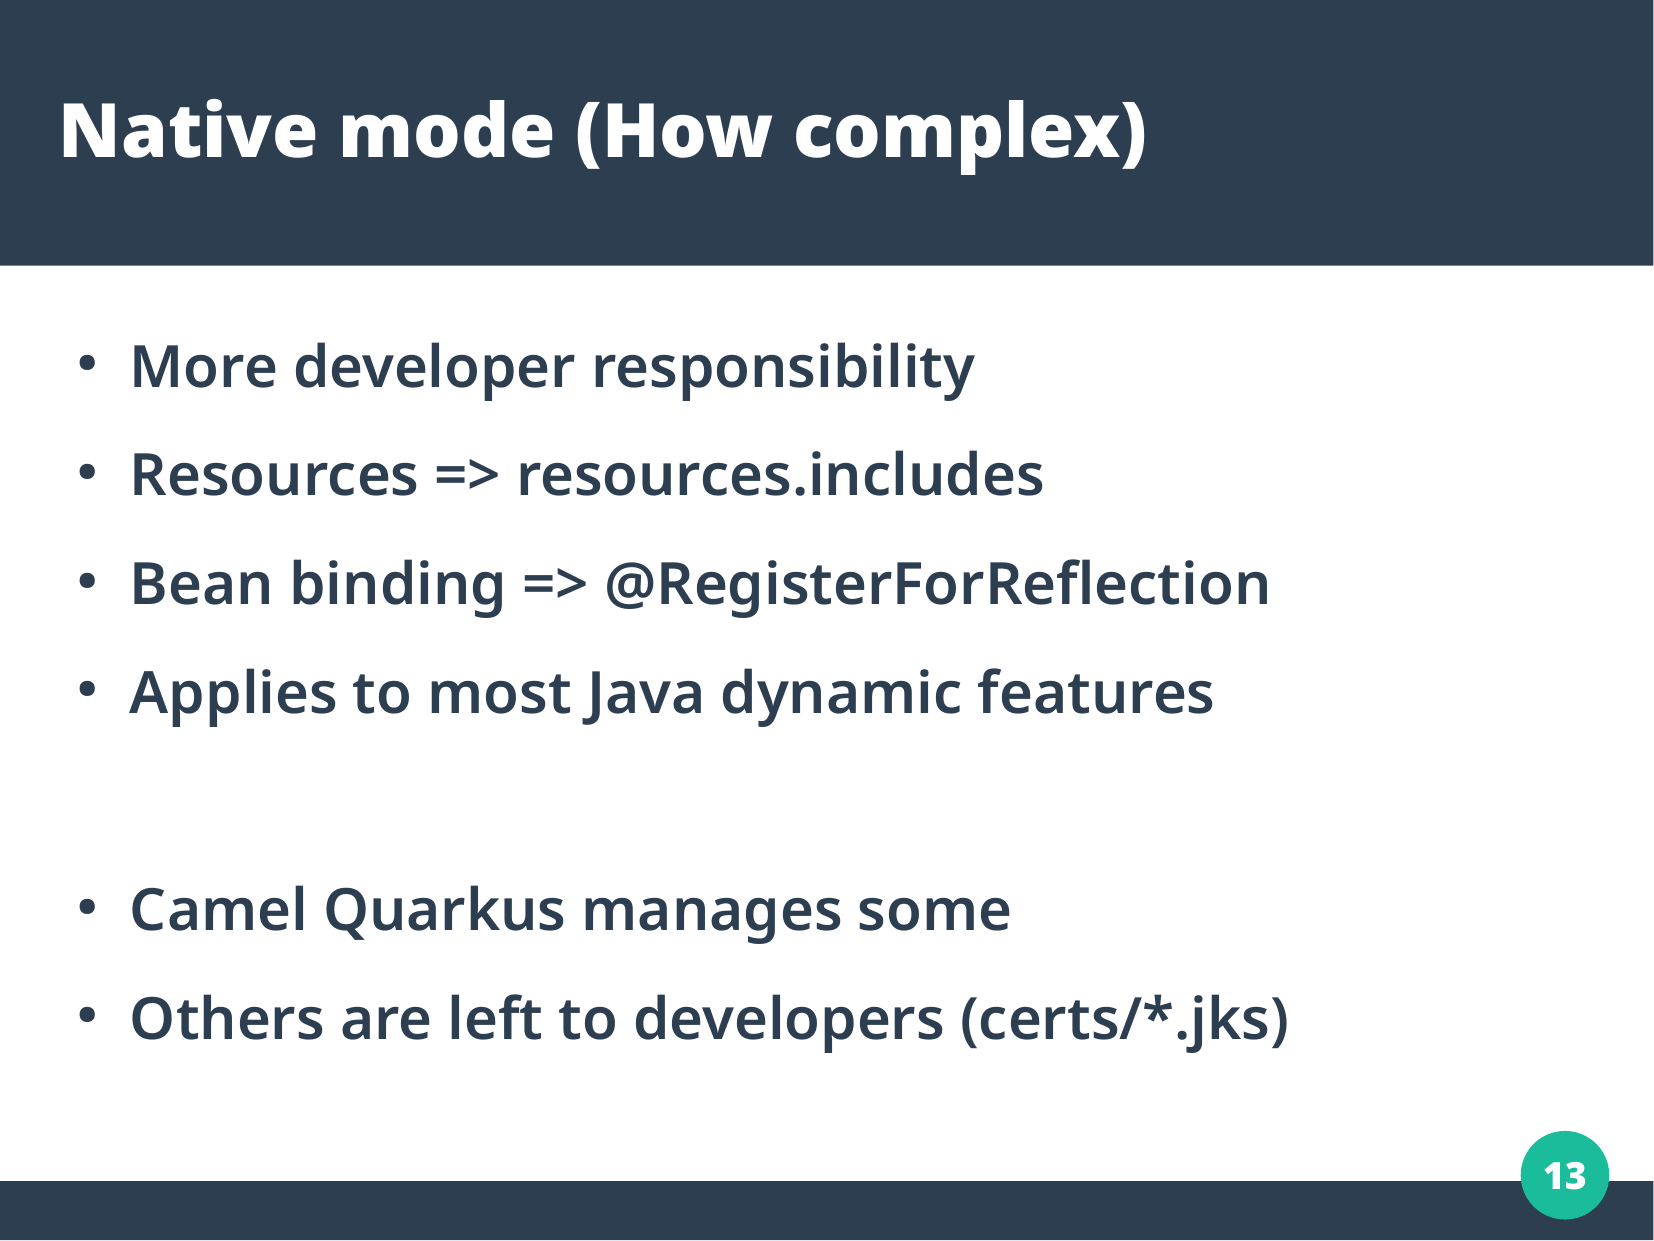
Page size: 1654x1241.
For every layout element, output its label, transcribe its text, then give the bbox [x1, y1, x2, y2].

list More developer responsibility Resources => resources.includes Bean binding => @RegisterForReflection Applies to most Java dynamic features Camel Quarkus manages some Others are left to developers (certs/*.jks) [59, 324, 1595, 1152]
title Native mode (How complex) [59, 49, 1595, 207]
